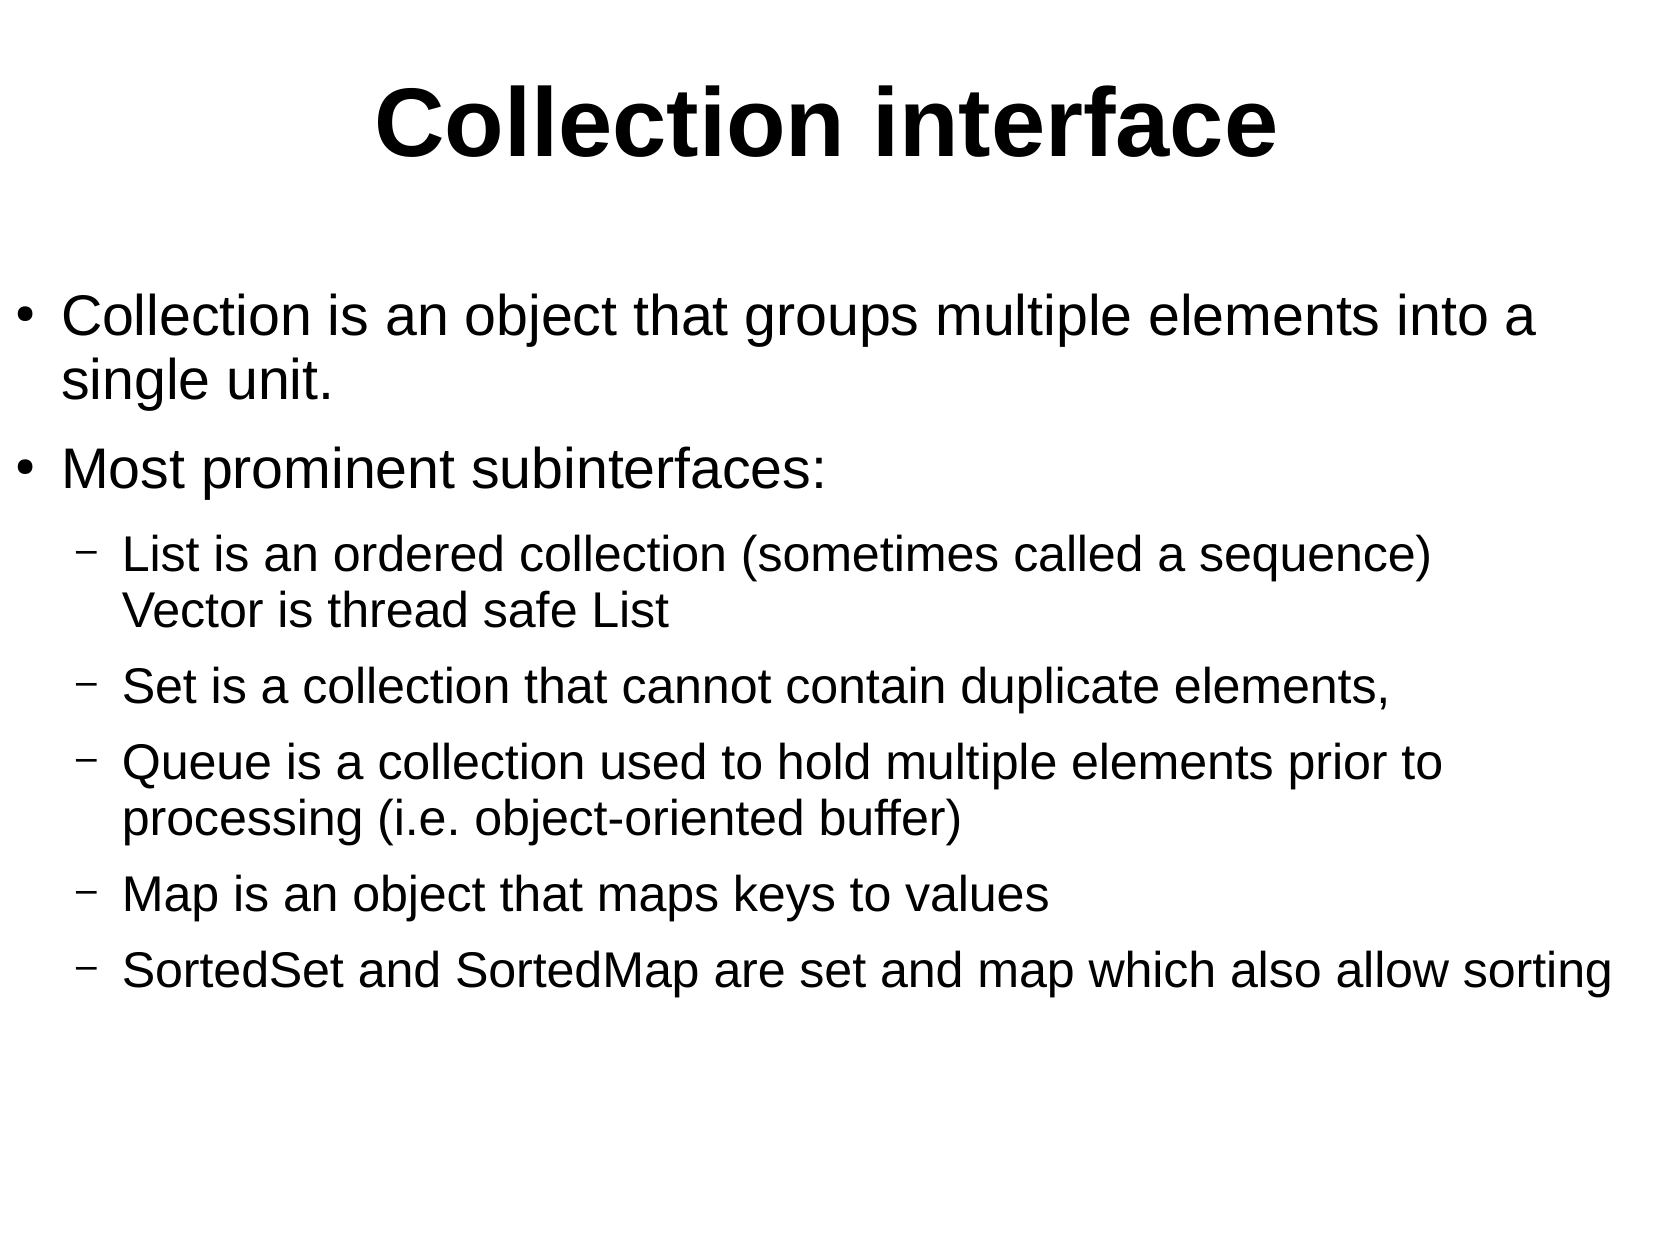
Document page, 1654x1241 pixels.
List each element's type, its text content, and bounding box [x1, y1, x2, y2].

title Collection interface [82, 49, 1571, 196]
list Collection is an object that groups multiple elements into a single unit. Most prominent subinterfaces: List is an ordered collection (sometimes called a sequence) Vector is thread safe List Set is a collection that cannot contain duplicate elements, Queue is a collection used to hold multiple elements prior to processing (i.e. object-oriented buffer) Map is an object that maps keys to values SortedSet and SortedMap are set and map which also allow sorting [0, 283, 1654, 1003]
